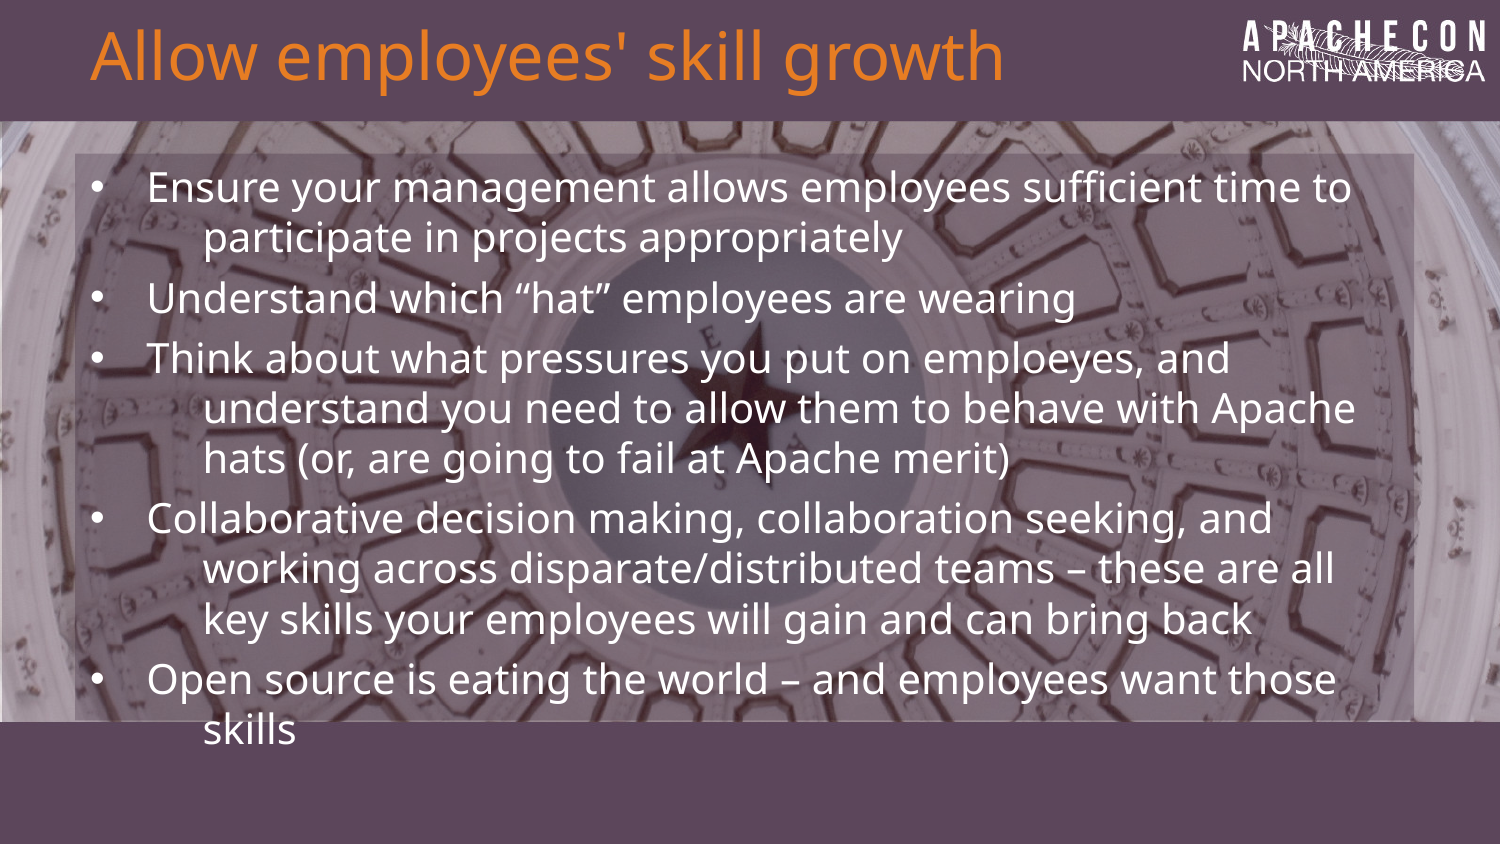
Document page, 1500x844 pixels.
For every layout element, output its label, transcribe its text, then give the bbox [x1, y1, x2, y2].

text_box Allow employees' skill growth [75, 6, 1116, 107]
text_box Ensure your management allows employees sufficient time to participate in projects appropriately Understand which “hat” employees are wearing Think about what pressures you put on emploeyes, and understand you need to allow them to behave with Apache hats (or, are going to fail at Apache merit) Collaborative decision making, collaboration seeking, and working across disparate/distributed teams – these are all key skills your employees will gain and can bring back Open source is eating the world – and employees want those skills [75, 153, 1415, 721]
picture [0, 0, 1500, 844]
